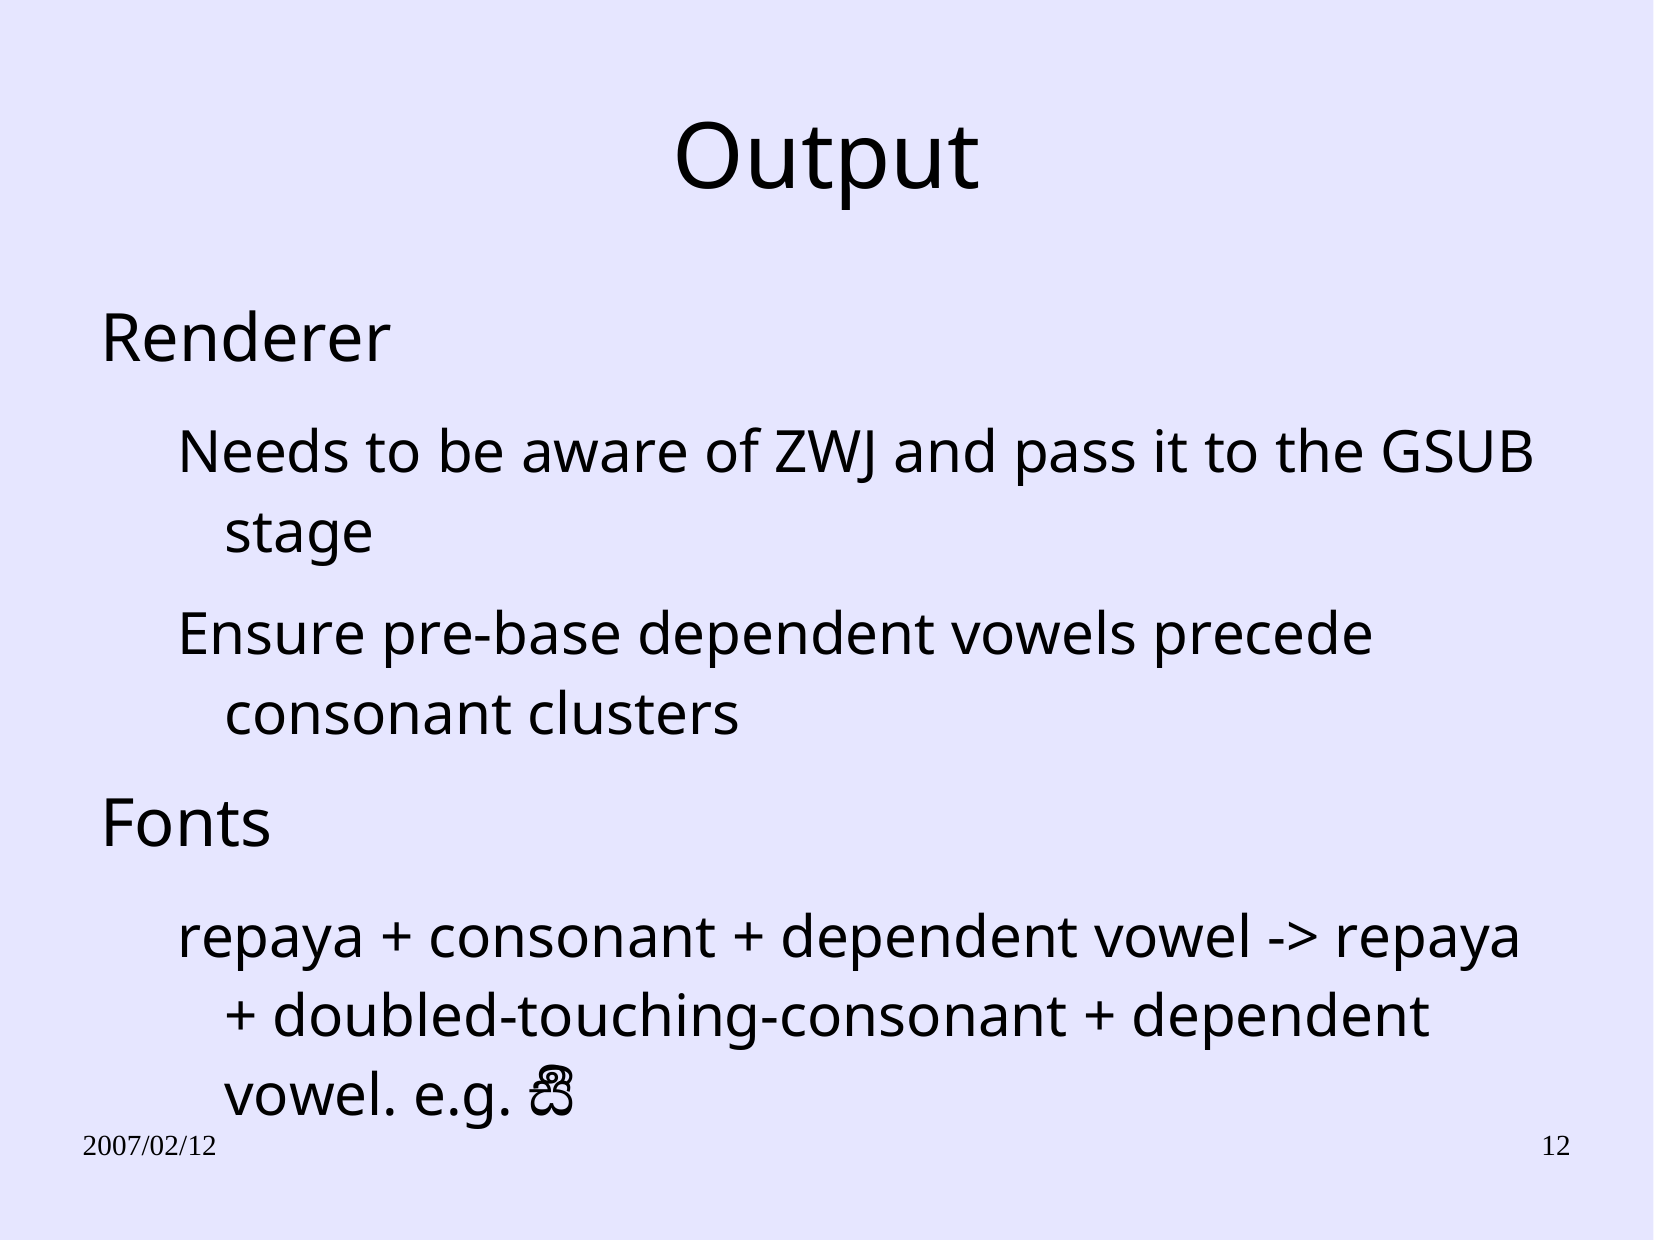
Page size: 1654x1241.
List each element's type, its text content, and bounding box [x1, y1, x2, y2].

title Output [82, 56, 1571, 250]
list Renderer Needs to be aware of ZWJ and pass it to the GSUB stage Ensure pre-base dependent vowels precede consonant clusters Fonts repaya + consonant + dependent vowel -> repaya + doubled-touching-consonant + dependent vowel. e.g. ර්‍සි [82, 290, 1571, 1094]
